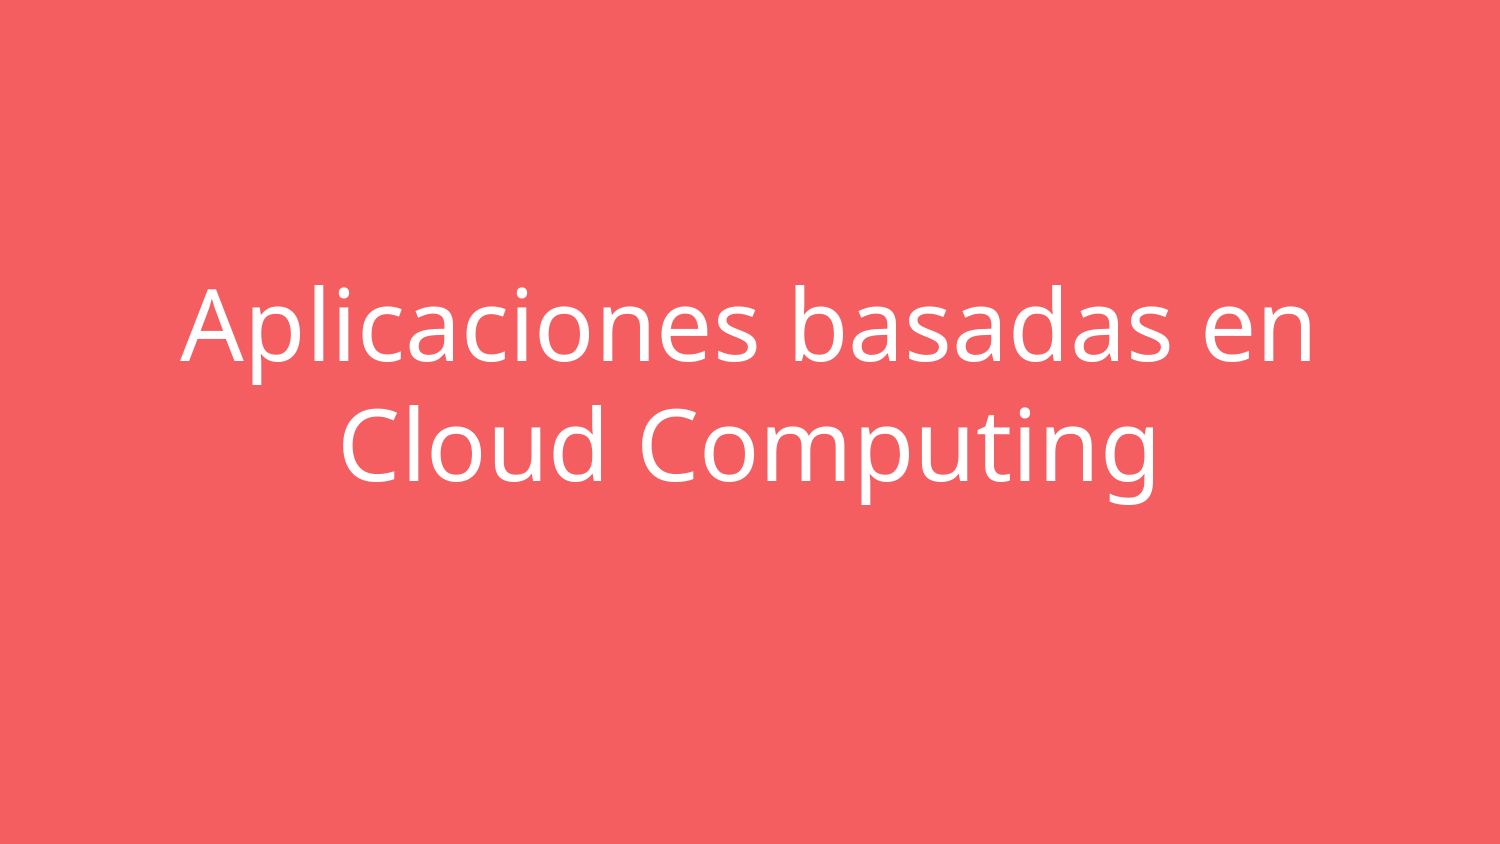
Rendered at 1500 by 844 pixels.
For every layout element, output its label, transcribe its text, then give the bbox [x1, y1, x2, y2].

title Aplicaciones basadas en Cloud Computing [83, 233, 1417, 529]
